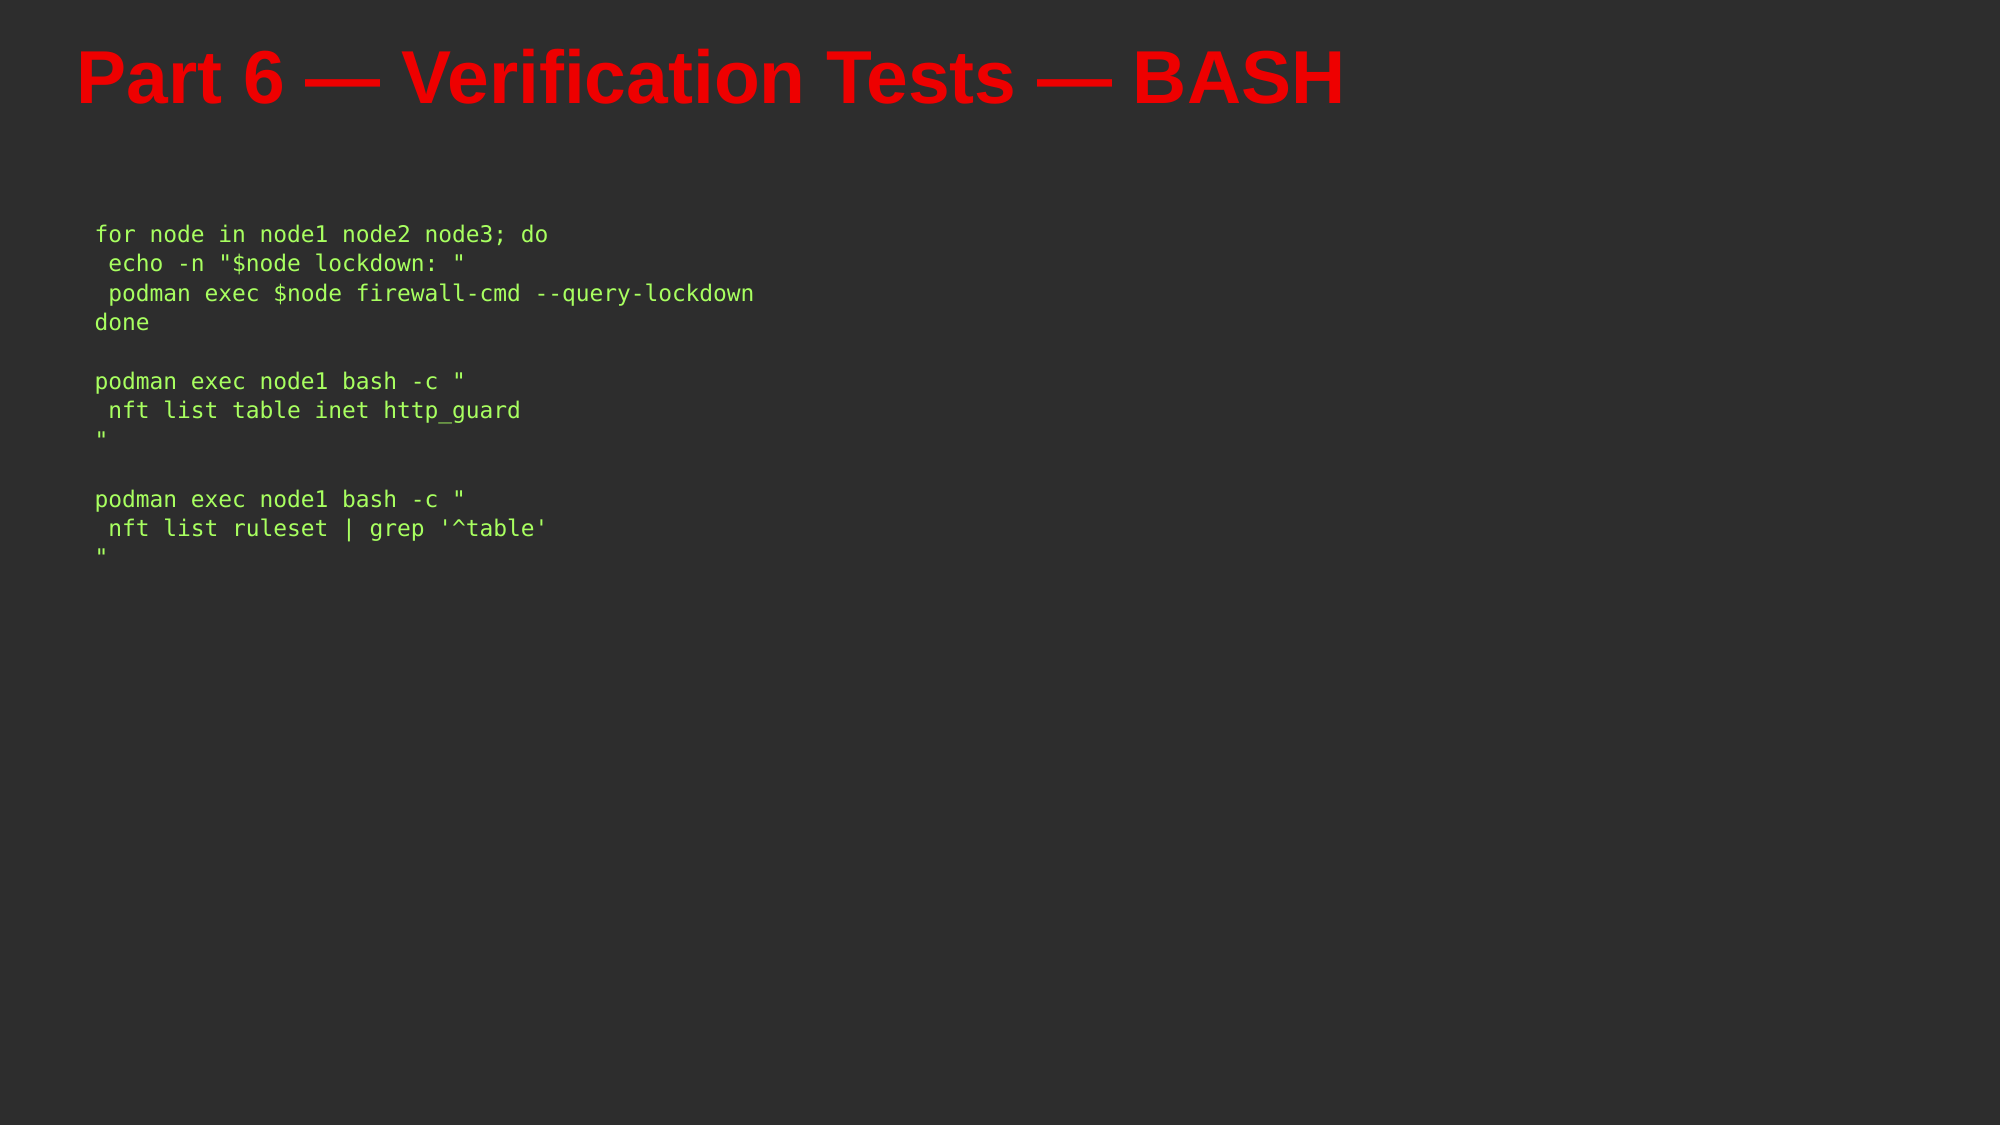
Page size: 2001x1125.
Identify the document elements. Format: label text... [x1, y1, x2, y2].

text_box Part 6 — Verification Tests — BASH [59, 23, 1942, 178]
text_box for node in node1 node2 node3; do echo -n "$node lockdown: " podman exec $node firewall-cmd --query-lockdown done podman exec node1 bash -c " nft list table inet http_guard " podman exec node1 bash -c " nft list ruleset | grep '^table' " [59, 194, 1942, 1093]
